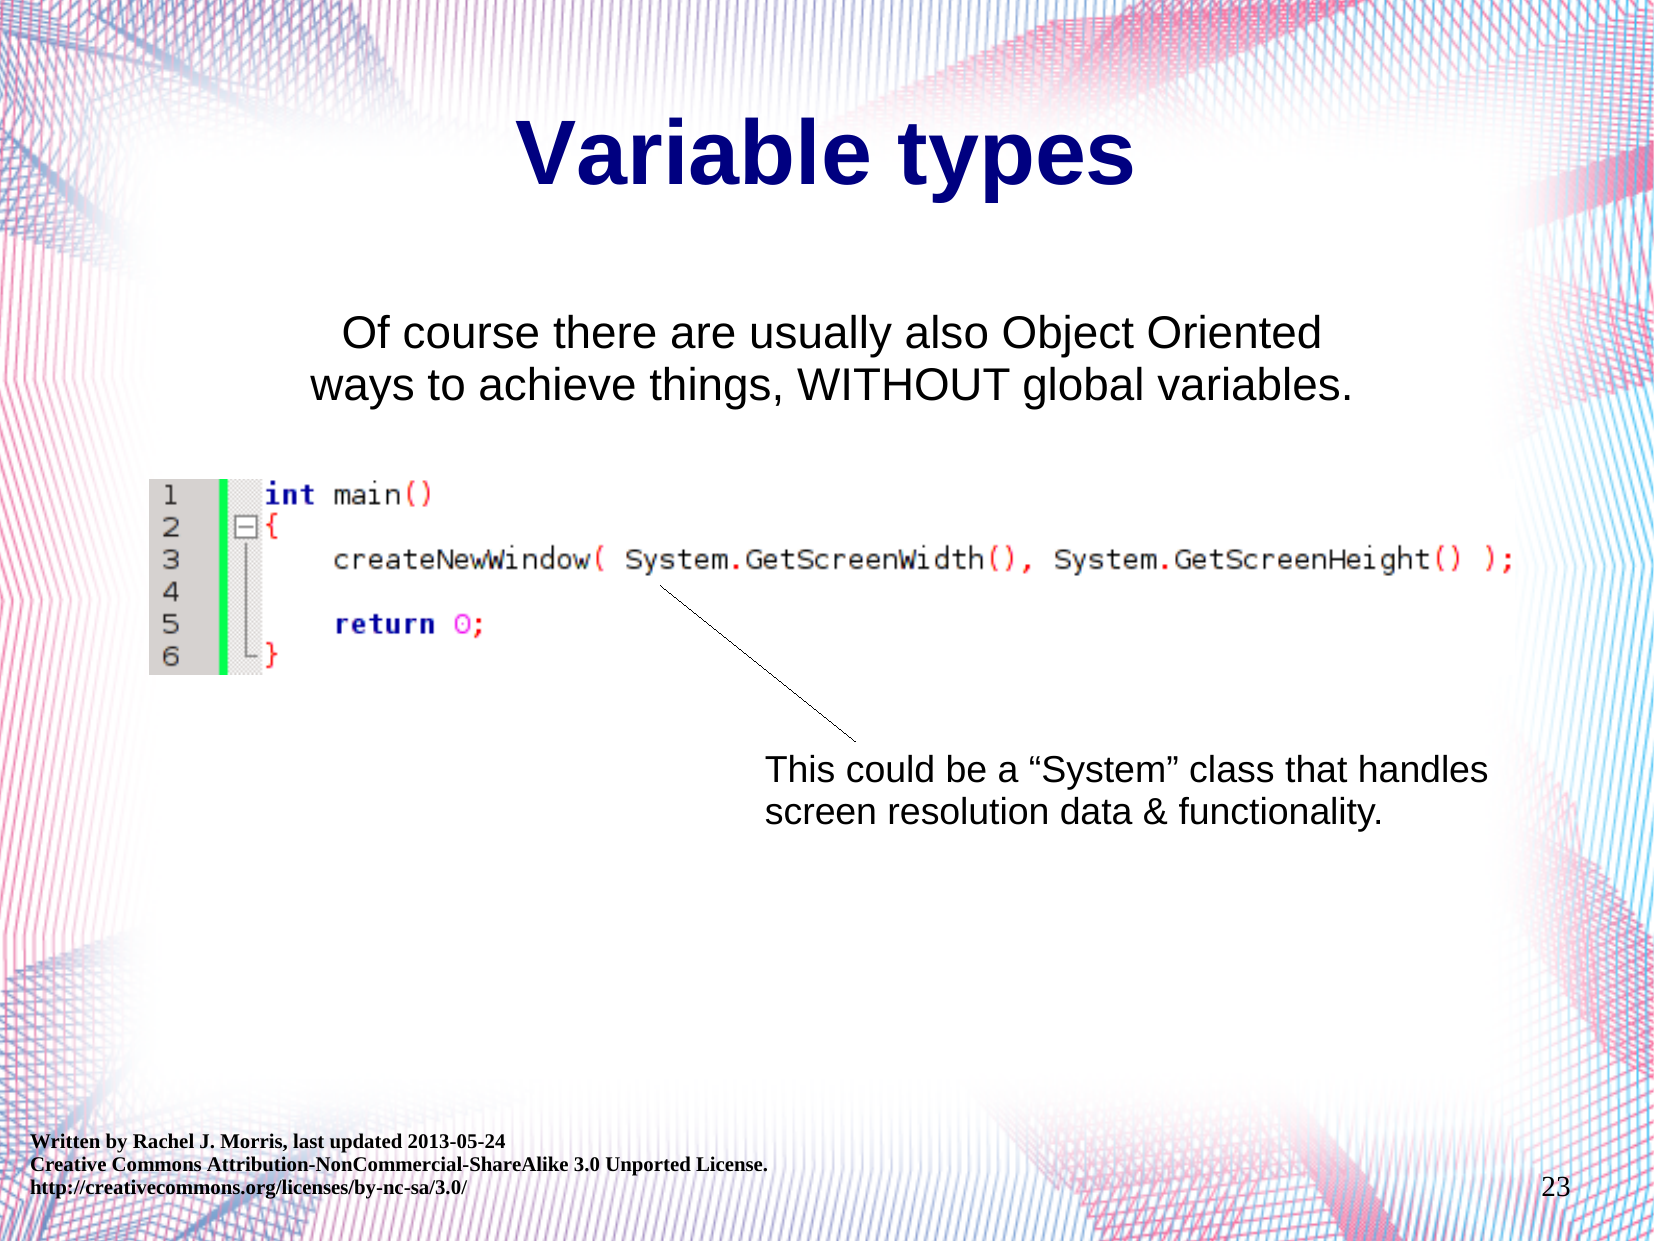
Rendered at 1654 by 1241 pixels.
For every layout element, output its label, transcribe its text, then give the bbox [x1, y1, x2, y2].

text_box This could be a “System” class that handles screen resolution data & functionality. [750, 741, 1561, 841]
picture [0, 0, 1654, 1241]
title Variable types [82, 49, 1571, 257]
text_box Of course there are usually also Object Oriented ways to achieve things, WITHOUT global variables. [270, 300, 1396, 418]
